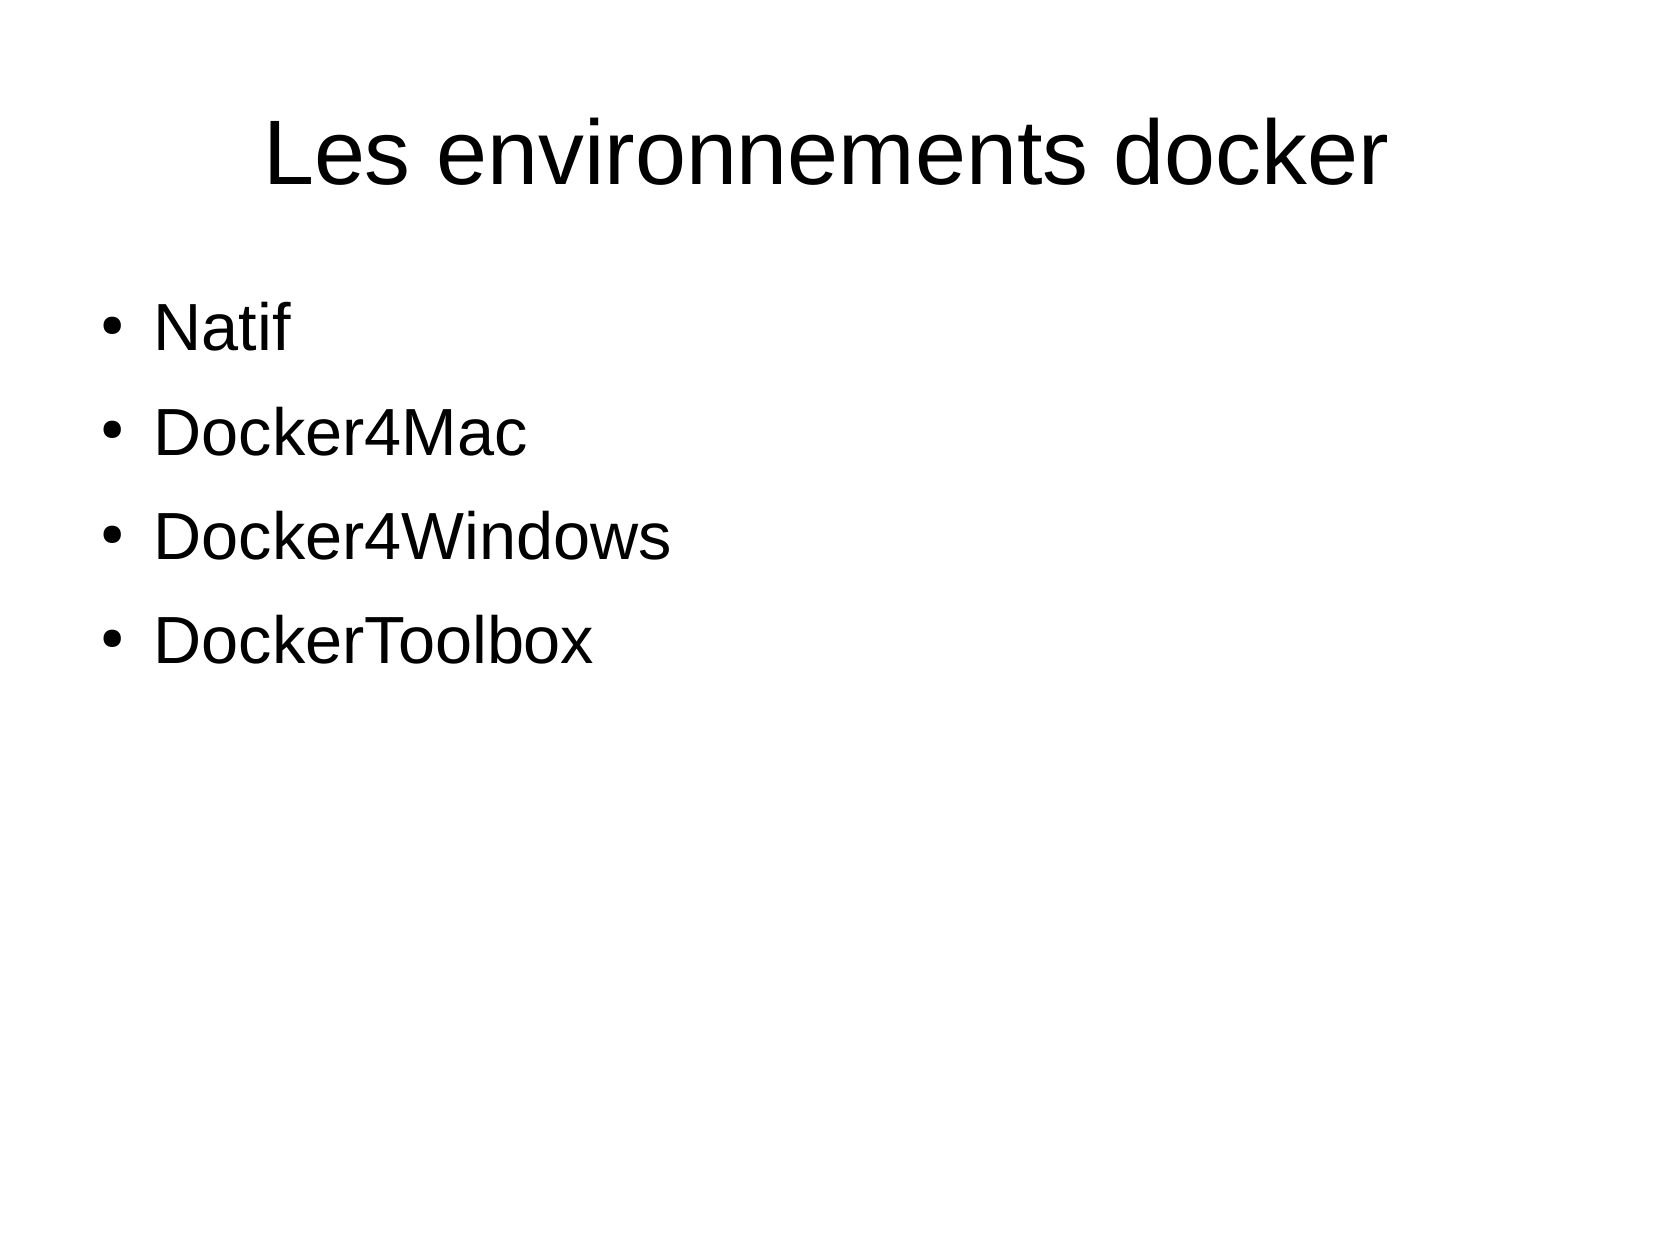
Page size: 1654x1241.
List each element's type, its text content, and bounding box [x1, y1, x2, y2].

title Les environnements docker [82, 49, 1571, 257]
list Natif Docker4Mac Docker4Windows DockerToolbox [82, 290, 1571, 1010]
